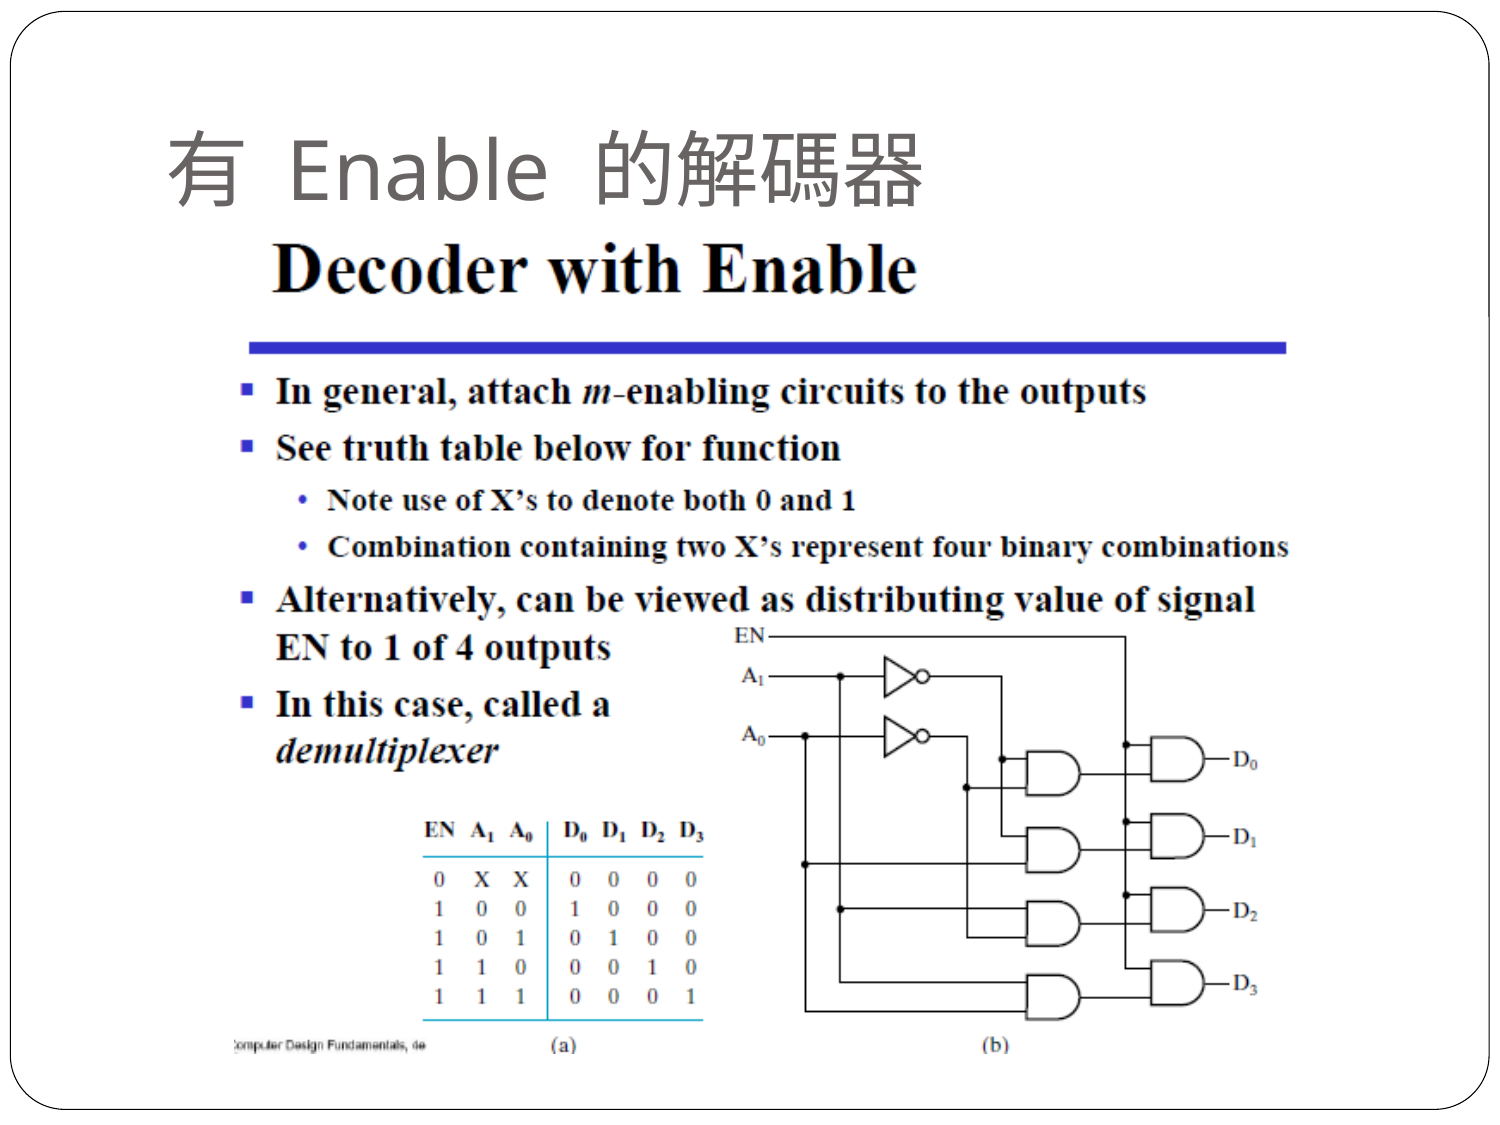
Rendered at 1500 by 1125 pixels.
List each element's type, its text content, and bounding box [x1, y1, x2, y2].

title 有 Enable 的解碼器 [150, 44, 1426, 233]
text_box [234, 234, 1290, 1054]
